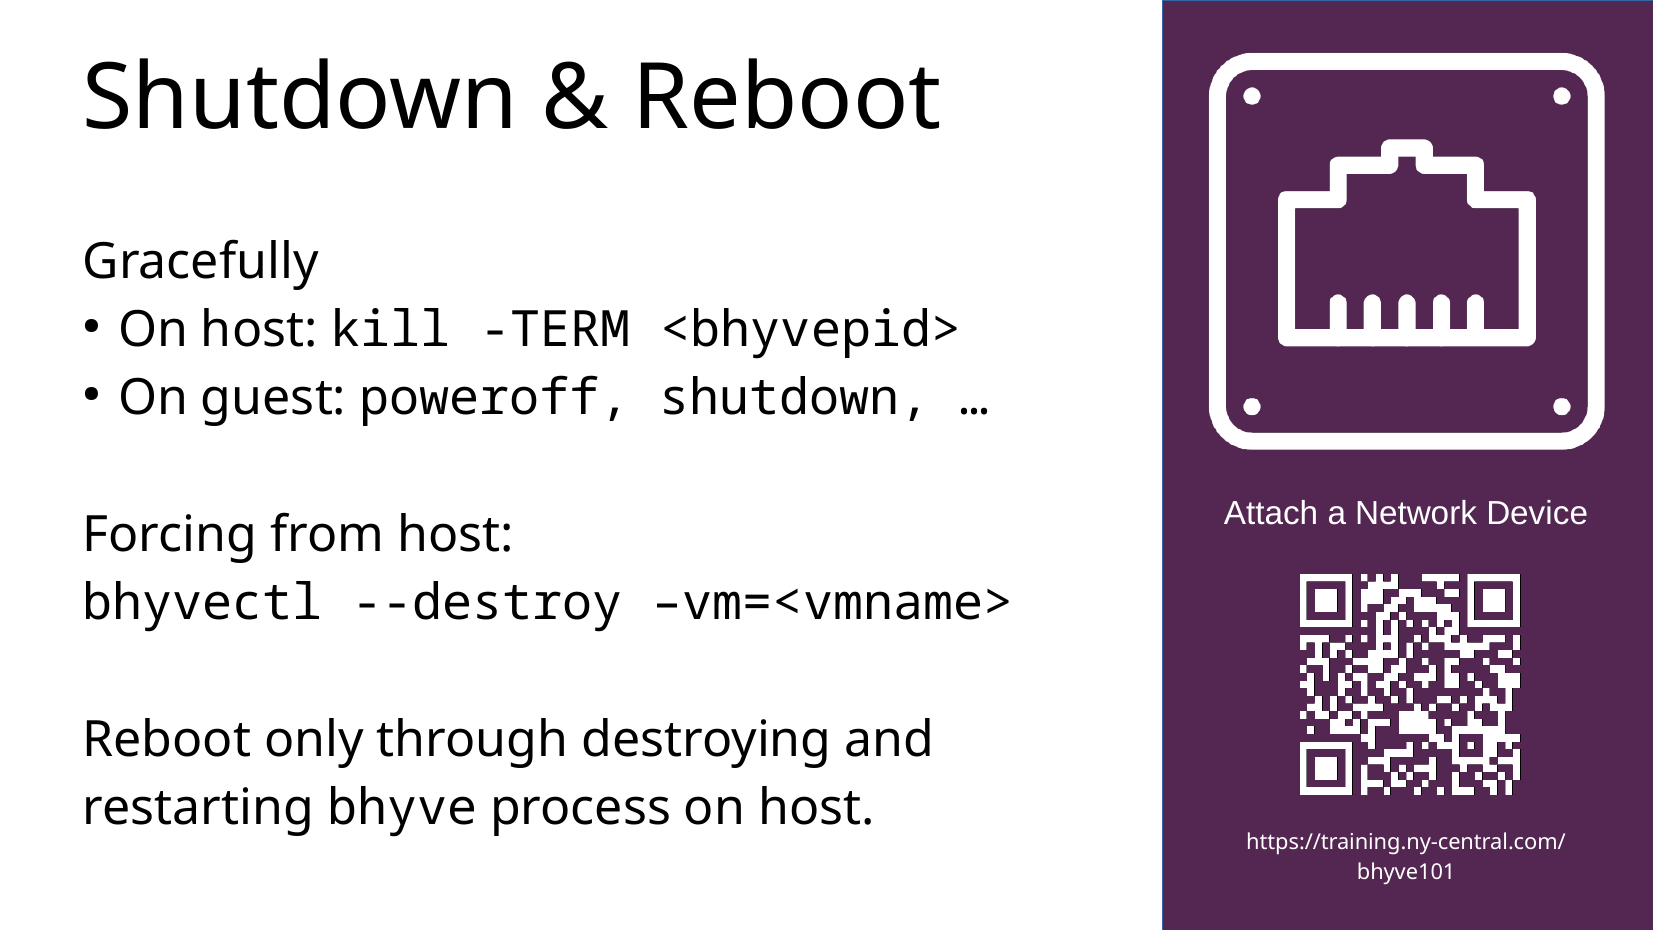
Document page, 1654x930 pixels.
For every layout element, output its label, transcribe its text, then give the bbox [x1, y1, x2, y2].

text_box [1162, 0, 1653, 930]
subtitle Gracefully On host: kill -TERM <bhyvepid> On guest: poweroff, shutdown, … Forcing from host: bhyvectl --destroy –vm=<vmname> Reboot only through destroying and restarting bhyve process on host. [82, 224, 1126, 830]
text_box Attach a Network Device [1200, 487, 1613, 638]
picture [1268, 638, 1550, 826]
title Shutdown & Reboot [82, 37, 1571, 150]
picture [1200, 44, 1613, 458]
text_box https://training.ny-central.com/bhyve101 [1200, 819, 1613, 930]
